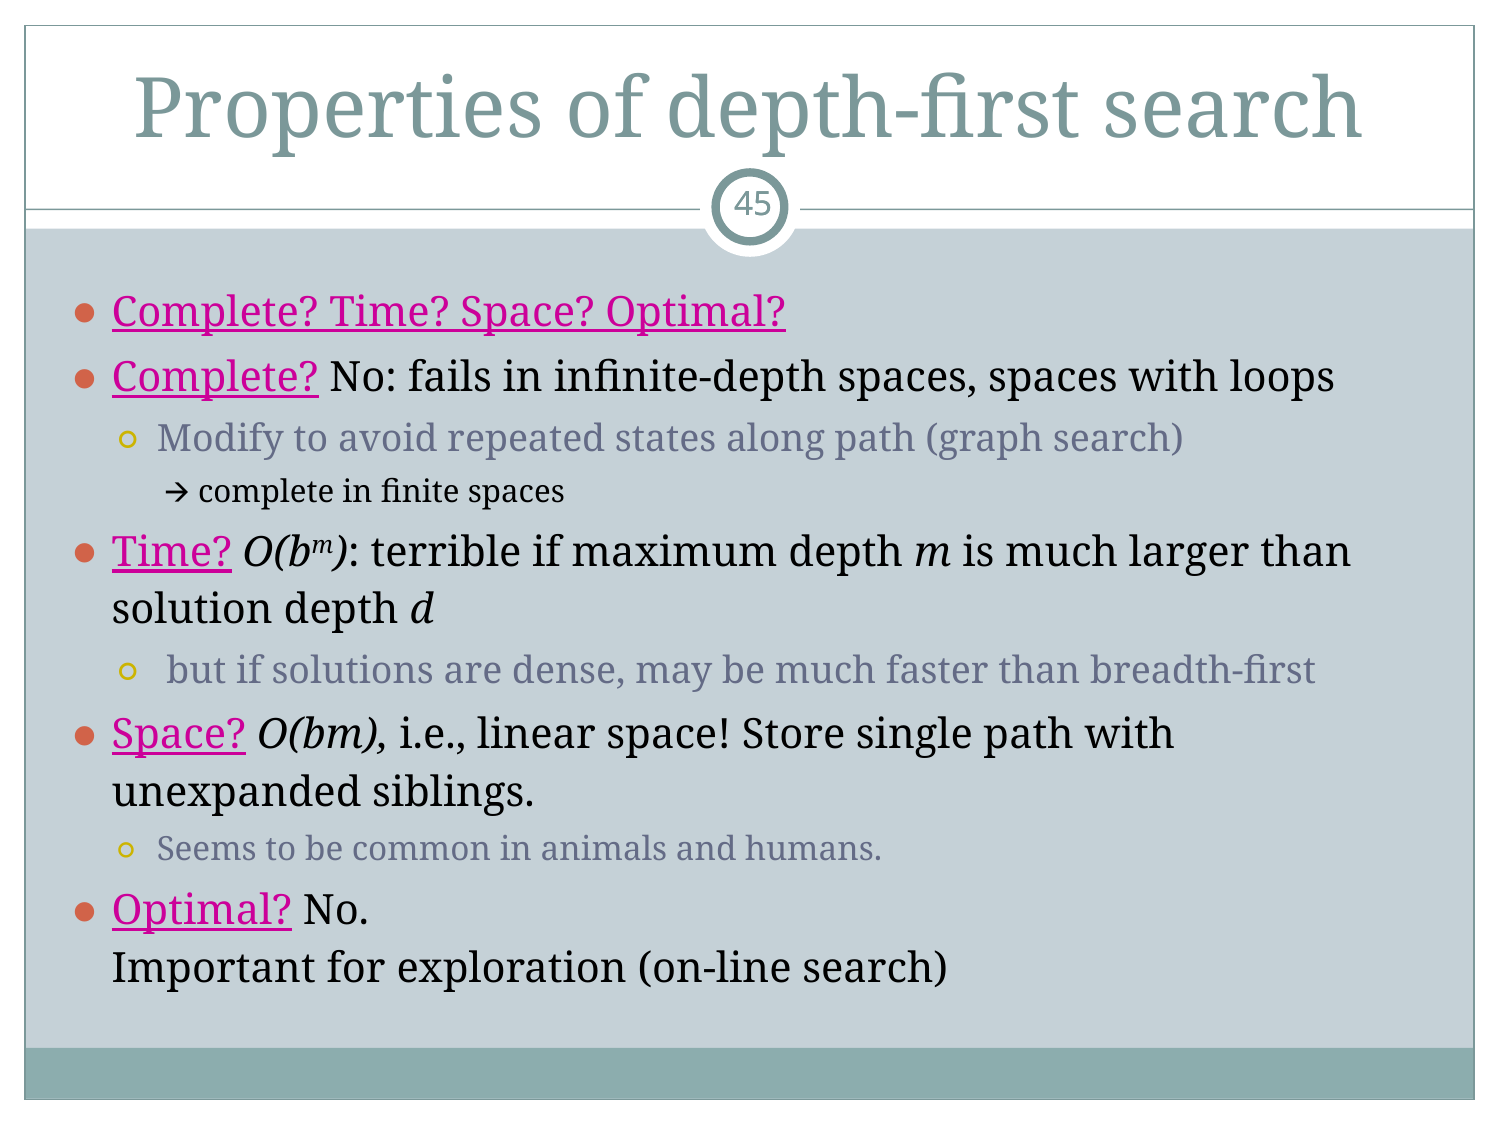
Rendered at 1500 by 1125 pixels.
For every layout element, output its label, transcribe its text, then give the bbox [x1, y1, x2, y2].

slide_number <number> [715, 168, 791, 241]
list Complete? Time? Space? Optimal? Complete? No: fails in infinite-depth spaces, spaces with loops Modify to avoid repeated states along path (graph search) 🡪 complete in finite spaces Time? O(bm): terrible if maximum depth m is much larger than solution depth d but if solutions are dense, may be much faster than breadth-first Space? O(bm), i.e., linear space! Store single path with unexpanded siblings. Seems to be common in animals and humans. Optimal? No. Important for exploration (on-line search) [51, 269, 1447, 1051]
title Properties of depth-first search [49, 37, 1450, 162]
